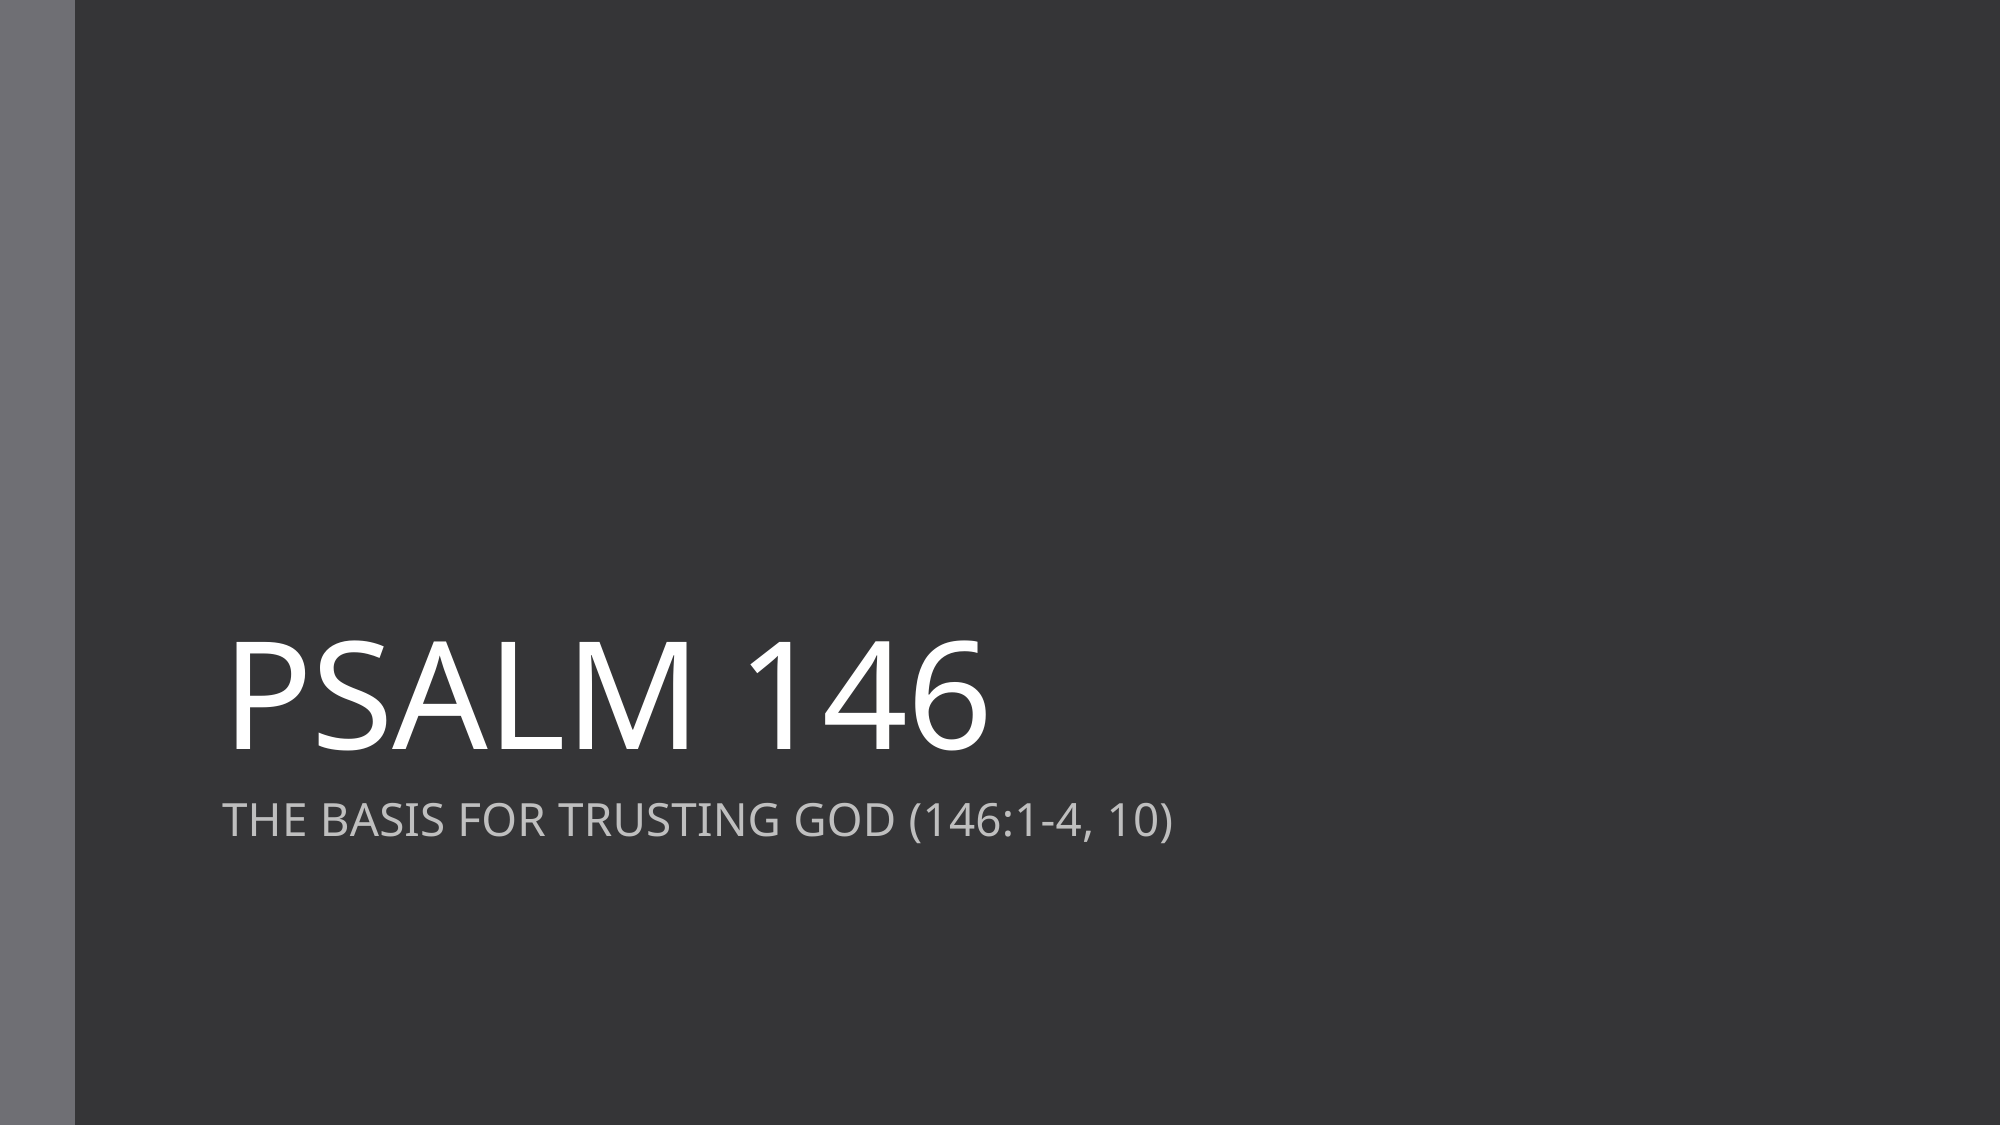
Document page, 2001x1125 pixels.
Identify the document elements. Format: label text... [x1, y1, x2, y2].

title PSALM 146 [206, 124, 1752, 787]
subtitle THE BASIS FOR TRUSTING GOD (146:1-4, 10) [206, 787, 1752, 1066]
